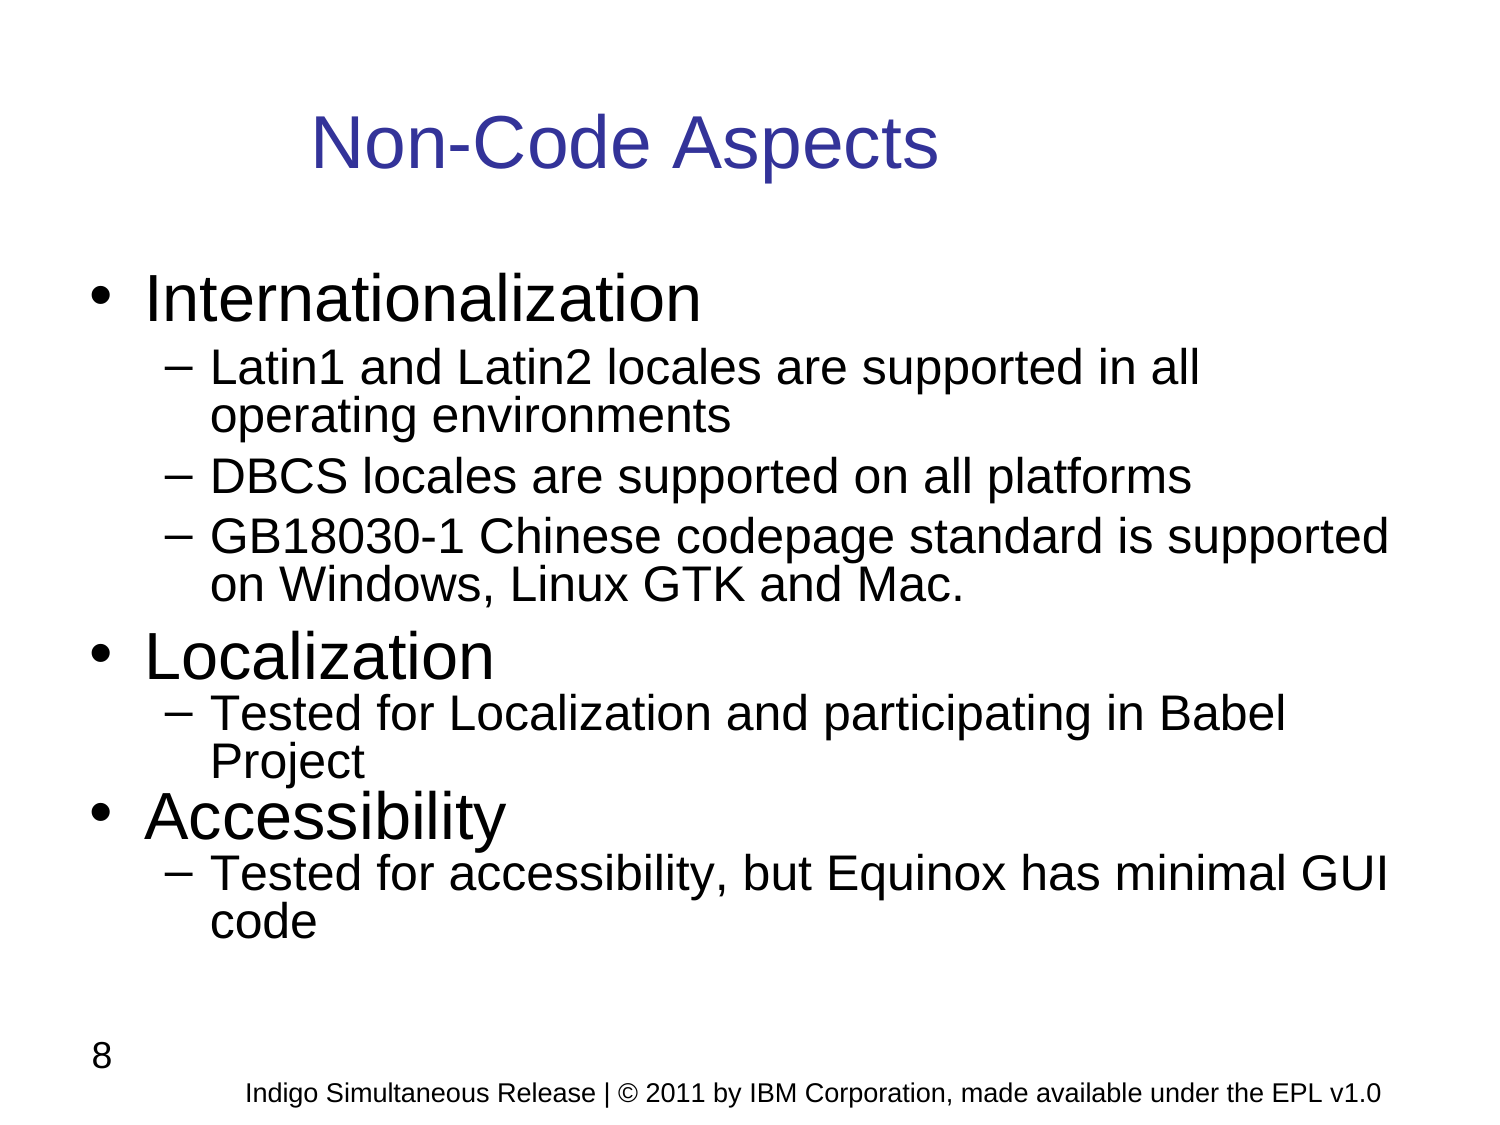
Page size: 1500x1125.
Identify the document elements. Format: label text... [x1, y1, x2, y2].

list Internationalization Latin1 and Latin2 locales are supported in all operating environments DBCS locales are supported on all platforms GB18030-1 Chinese codepage standard is supported on Windows, Linux GTK and Mac. Localization Tested for Localization and participating in Babel Project Accessibility Tested for accessibility, but Equinox has minimal GUI code [75, 262, 1426, 1012]
title Non-Code Aspects [74, 45, 1176, 233]
